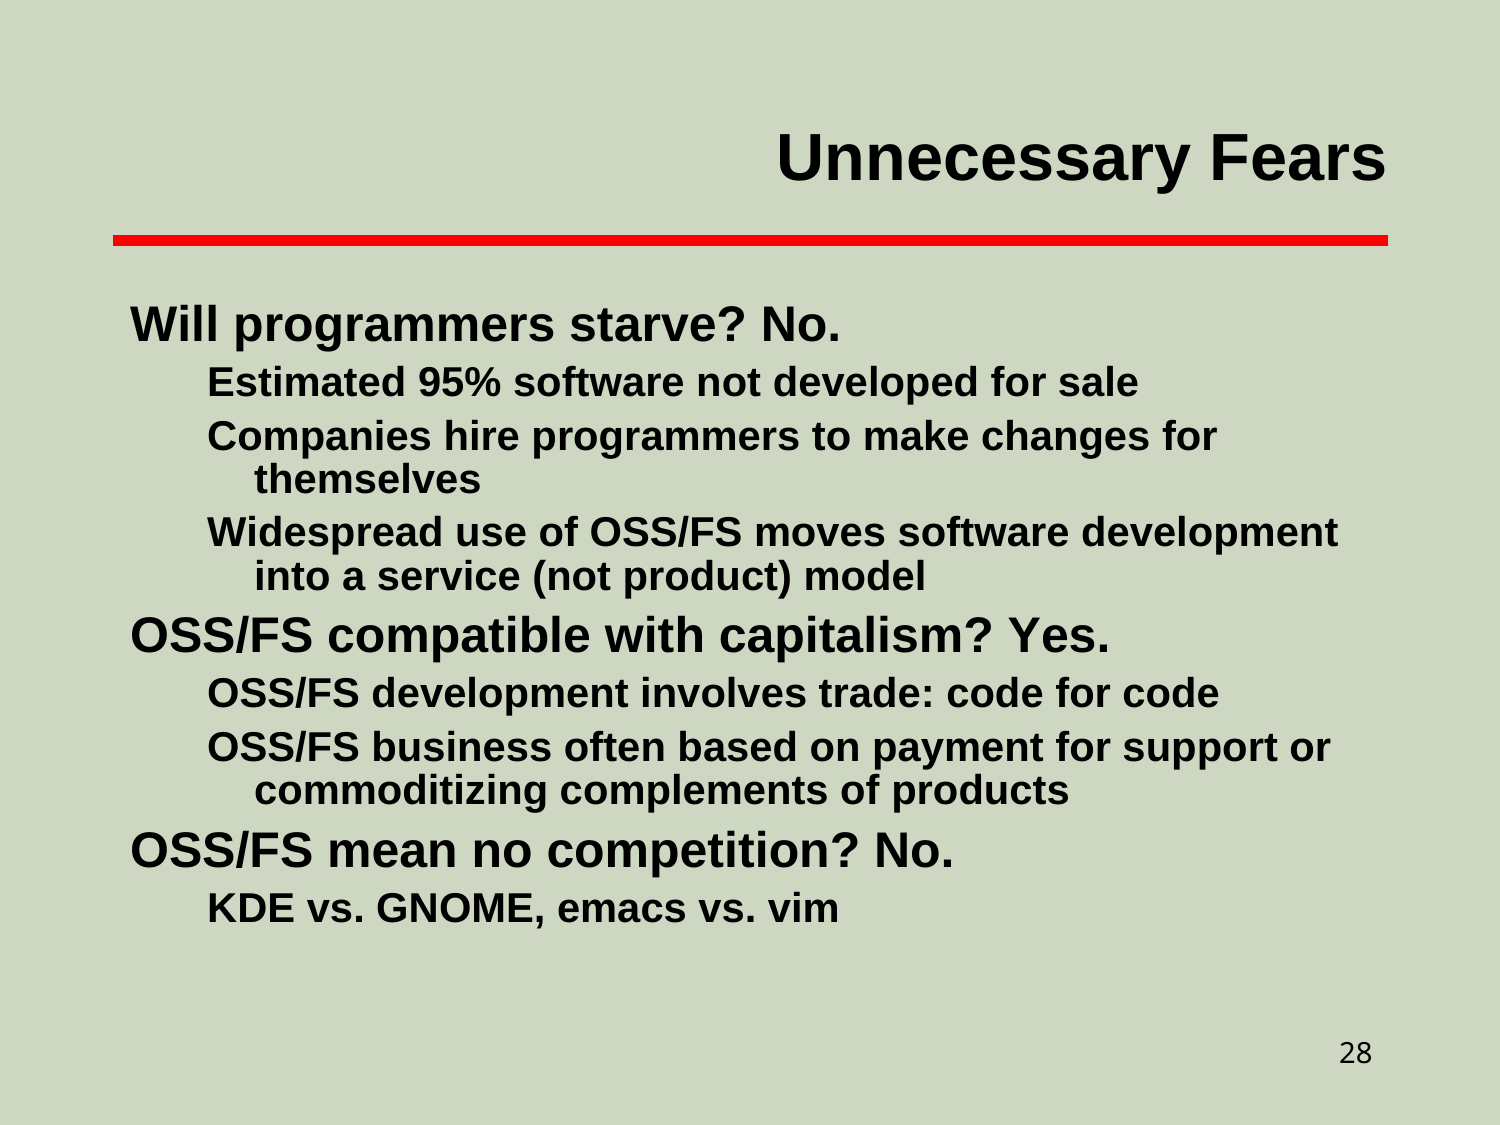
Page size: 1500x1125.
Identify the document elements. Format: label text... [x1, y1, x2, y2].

list Will programmers starve? No. Estimated 95% software not developed for sale Companies hire programmers to make changes for themselves Widespread use of OSS/FS moves software development into a service (not product) model OSS/FS compatible with capitalism? Yes. OSS/FS development involves trade: code for code OSS/FS business often based on payment for support or commoditizing complements of products OSS/FS mean no competition? No. KDE vs. GNOME, emacs vs. vim [112, 299, 1388, 1001]
title Unnecessary Fears [337, 85, 1388, 224]
